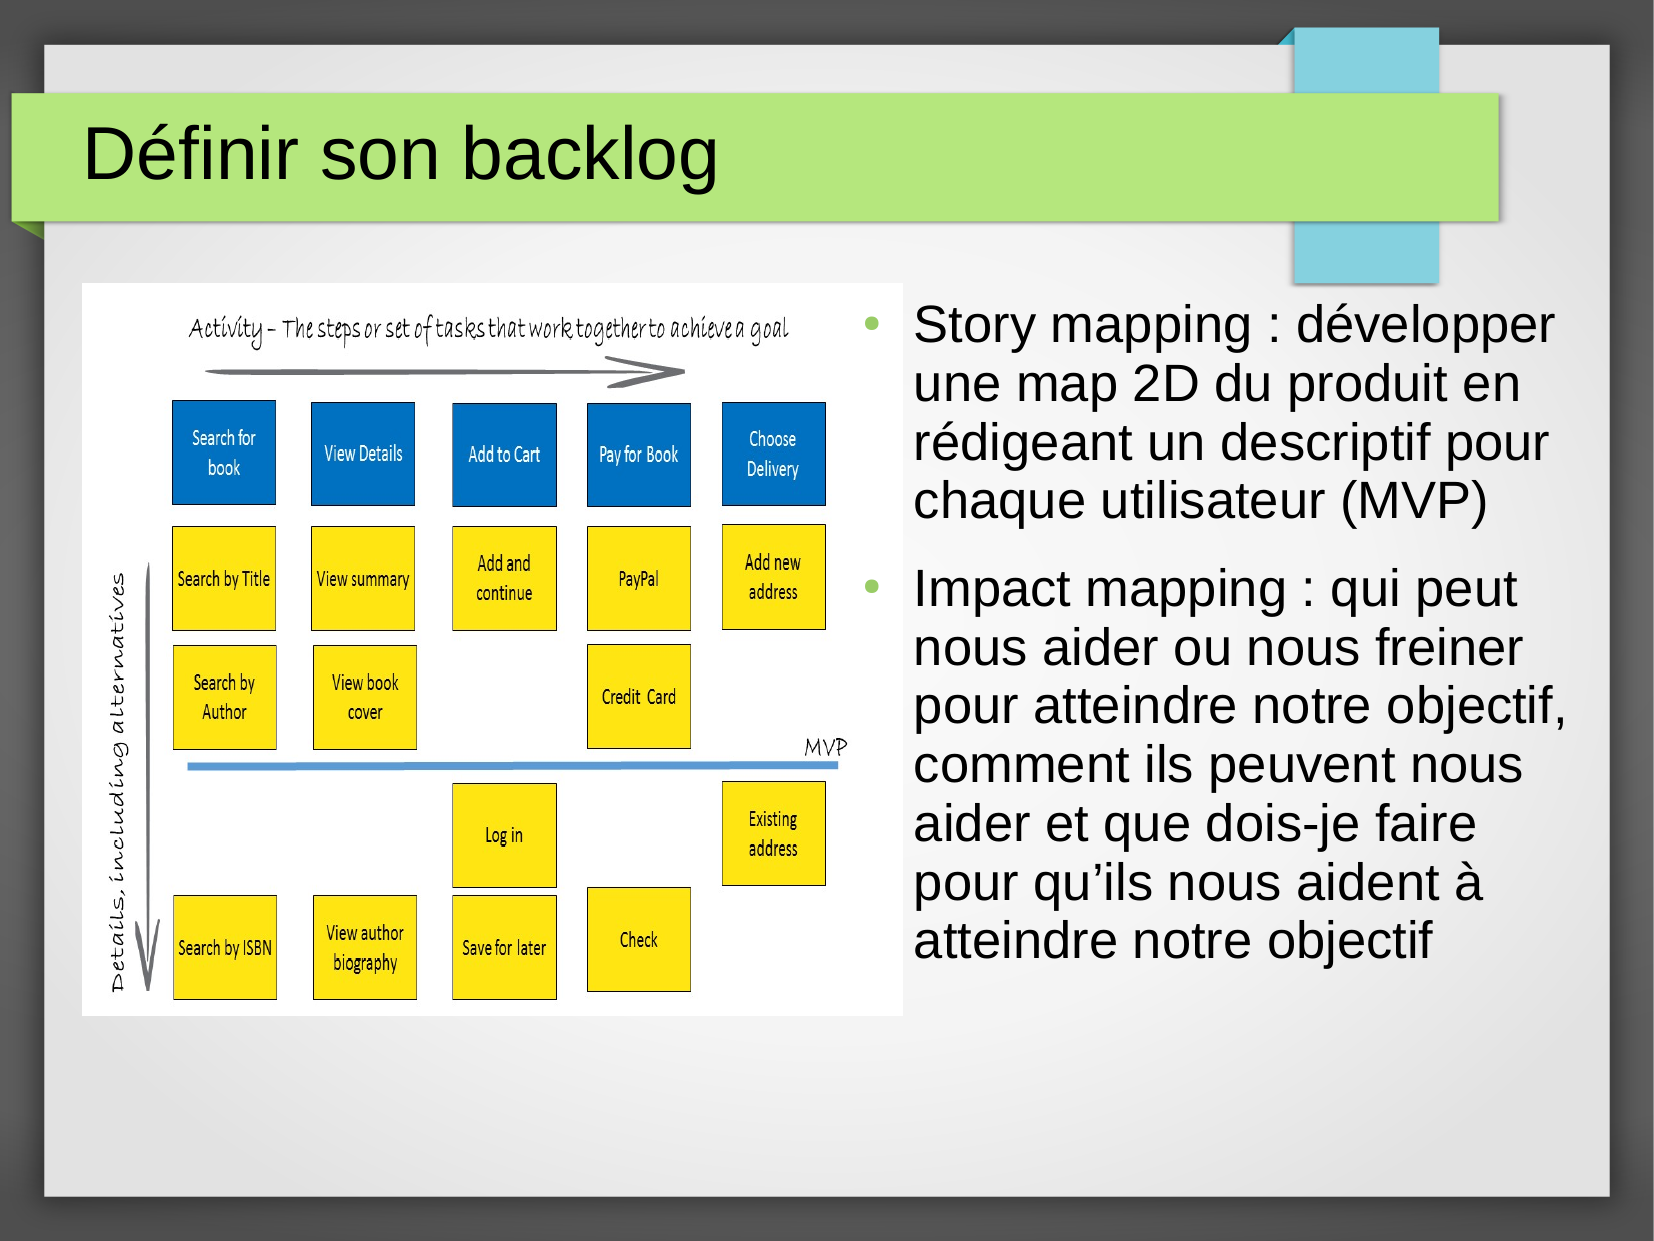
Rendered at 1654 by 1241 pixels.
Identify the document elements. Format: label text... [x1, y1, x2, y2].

picture [0, 0, 1654, 1241]
title Définir son backlog [82, 94, 1264, 213]
list Story mapping : développer une map 2D du produit en rédigeant un descriptif pour chaque utilisateur (MVP) Impact mapping : qui peut nous aider ou nous freiner pour atteindre notre objectif, comment ils peuvent nous aider et que dois-je faire pour qu’ils nous aident à atteindre notre objectif [845, 295, 1572, 1015]
